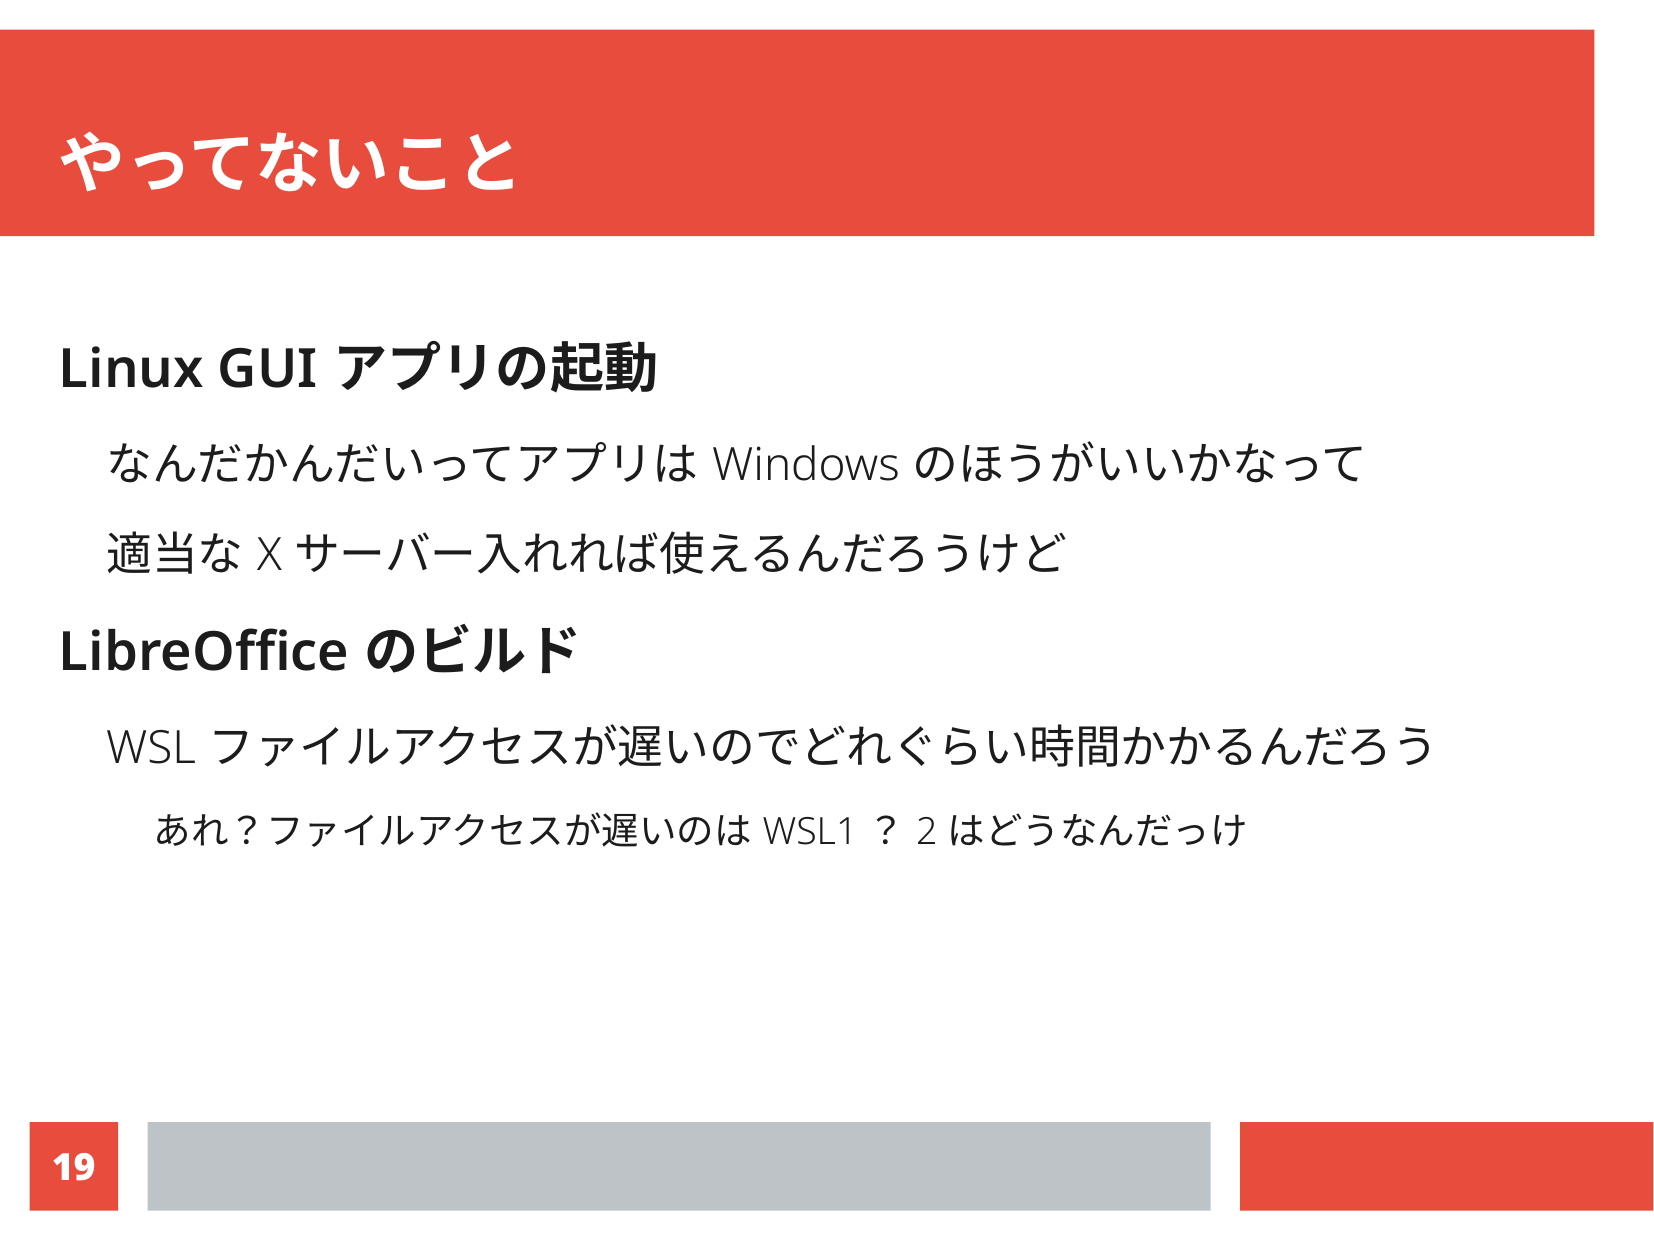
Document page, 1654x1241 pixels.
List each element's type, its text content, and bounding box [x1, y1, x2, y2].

list Linux GUIアプリの起動 なんだかんだいってアプリはWindowsのほうがいいかなって 適当なXサーバー入れれば使えるんだろうけど LibreOfficeのビルド WSLファイルアクセスが遅いのでどれぐらい時間かかるんだろう あれ？ファイルアクセスが遅いのはWSL1？2はどうなんだっけ [59, 324, 1565, 1093]
title やってないこと [59, 59, 1595, 207]
